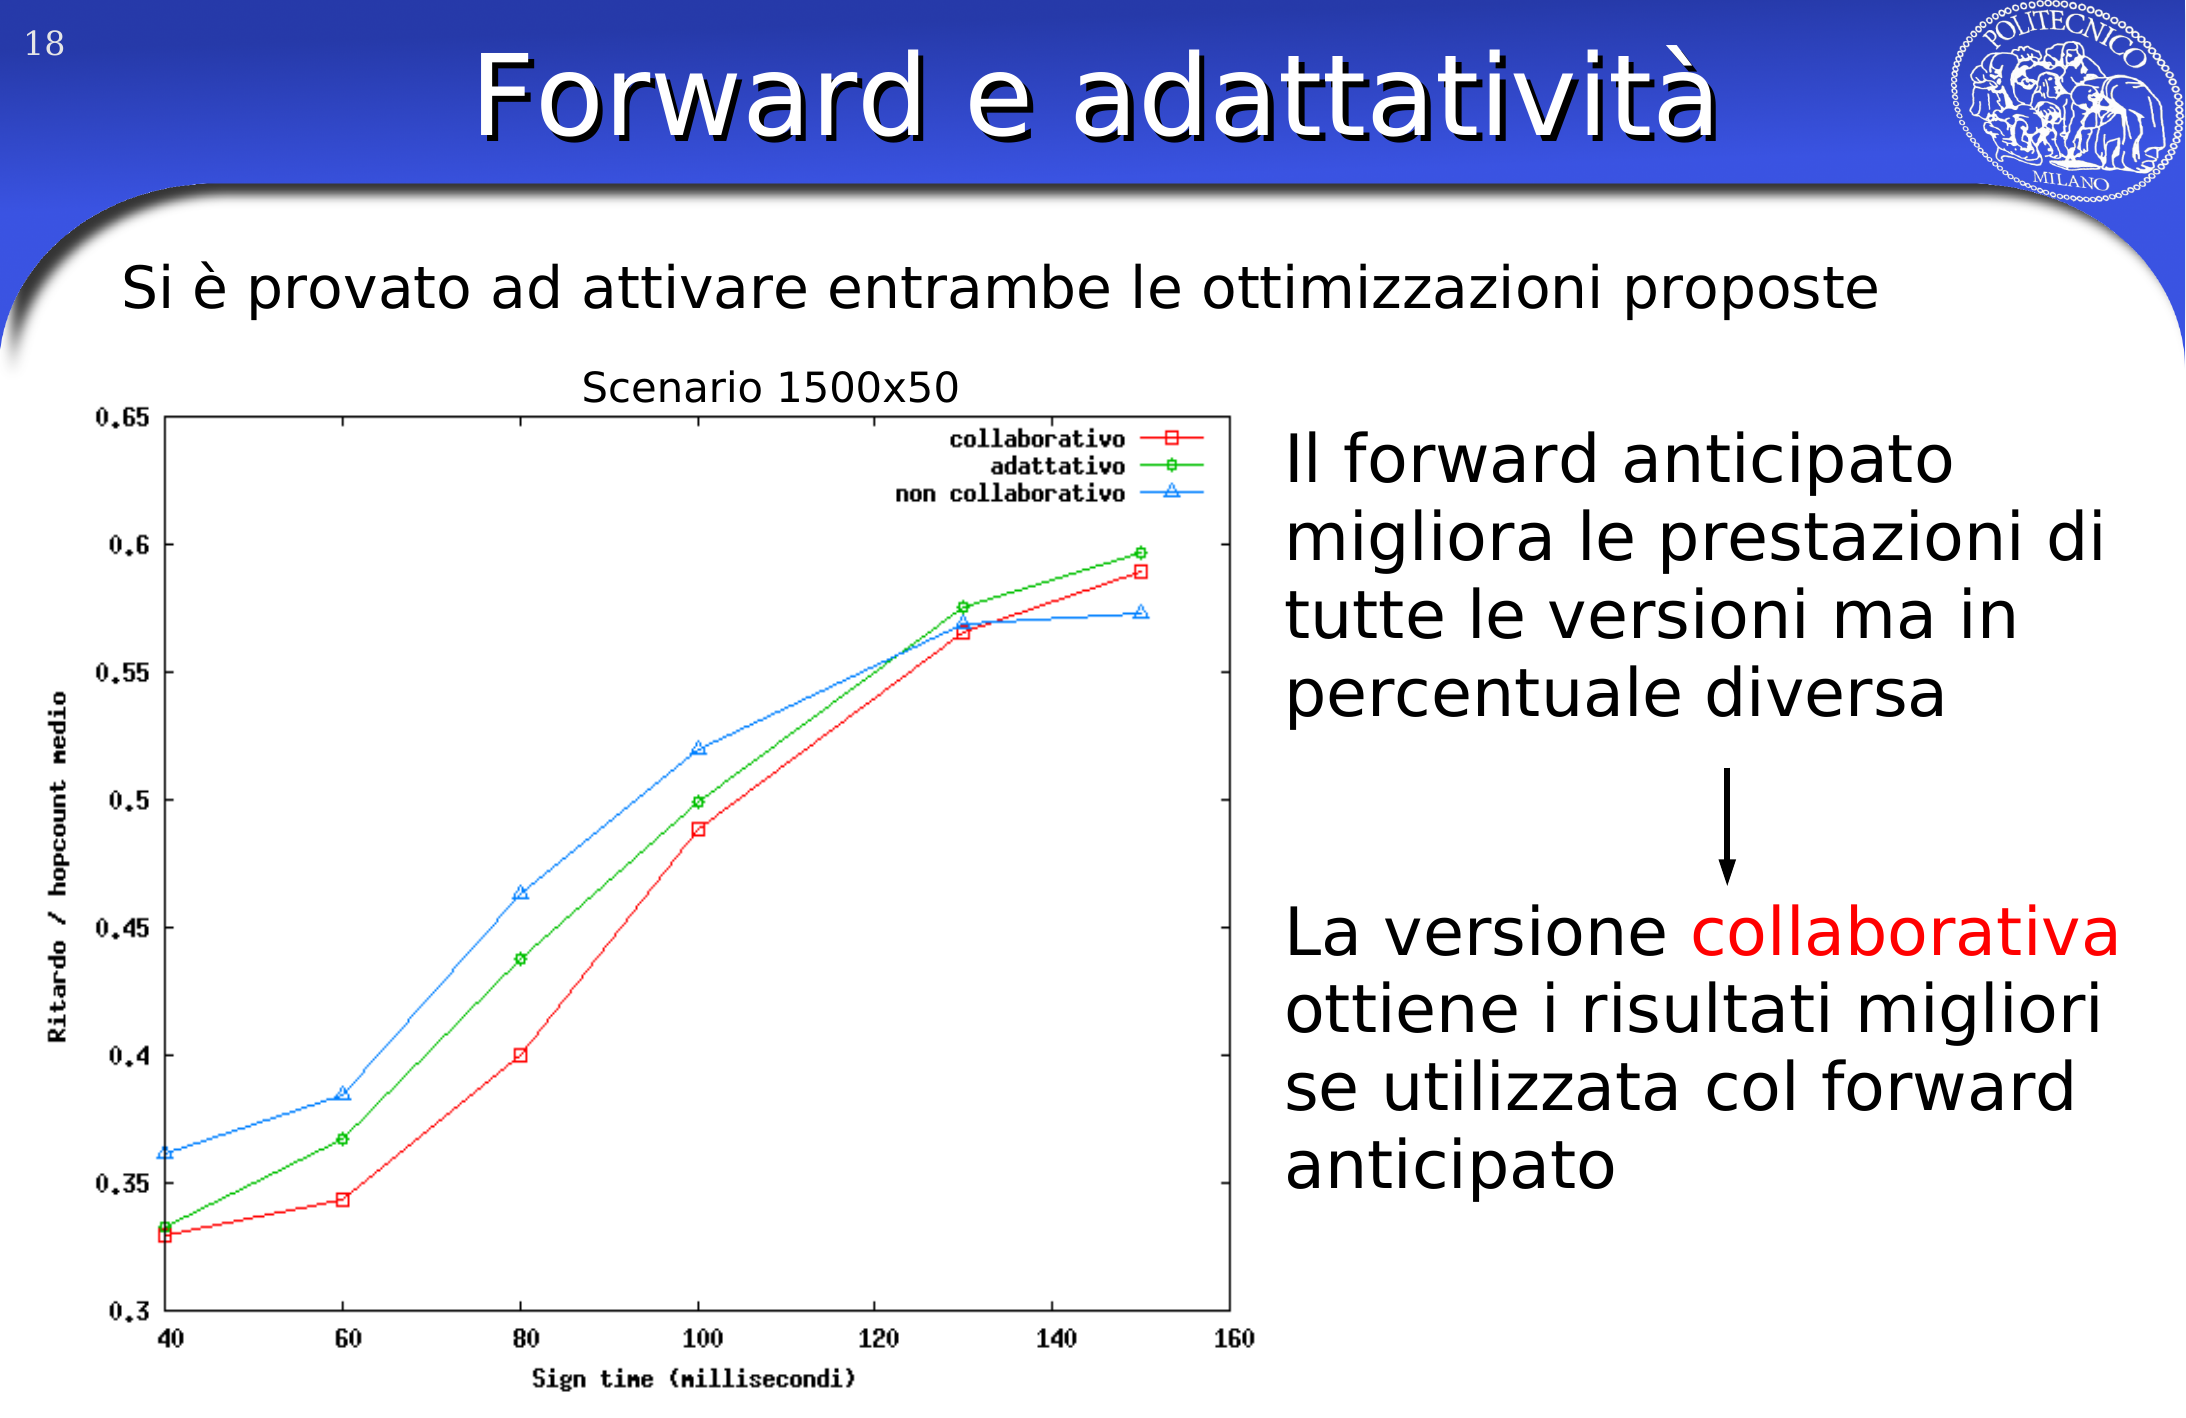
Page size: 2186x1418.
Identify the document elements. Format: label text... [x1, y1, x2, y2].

text_box Il forward anticipato migliora le prestazioni di tutte le versioni ma in percentuale diversa [1269, 413, 2185, 768]
text_box Si è provato ad attivare entrambe le ottimizzazioni proposte [106, 247, 2185, 330]
text_box La versione collaborativa ottiene i risultati migliori se utilizzata col forward anticipato [1269, 885, 2185, 1211]
picture [0, 0, 2186, 1418]
title Forward e adattatività [37, 31, 2156, 163]
text_box Scenario 1500x50 [531, 355, 940, 420]
